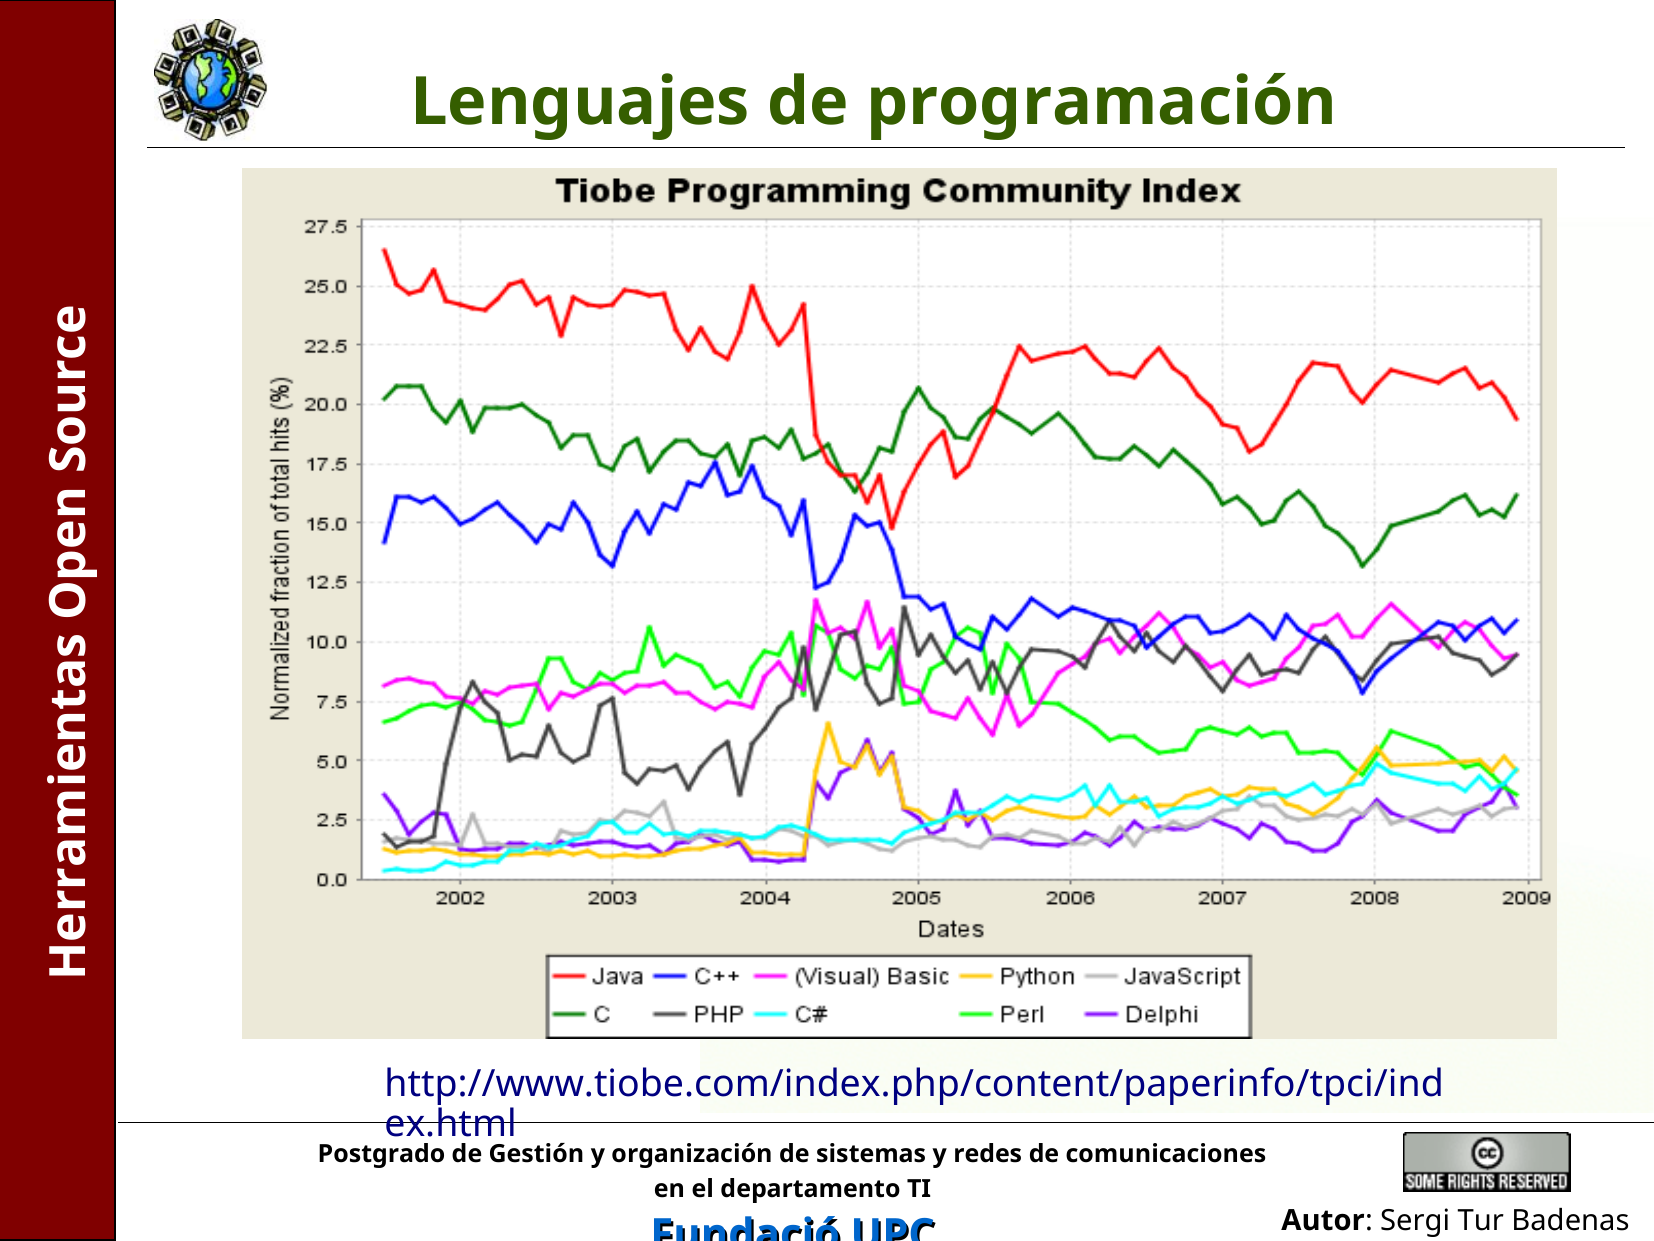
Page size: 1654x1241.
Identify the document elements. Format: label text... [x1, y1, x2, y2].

picture [1403, 1132, 1571, 1192]
title Lenguajes de programación [129, 56, 1619, 141]
picture [242, 168, 1654, 1113]
text_box http://www.tiobe.com/index.php/content/paperinfo/tpci/index.html [369, 1048, 1469, 1102]
picture [154, 19, 268, 56]
